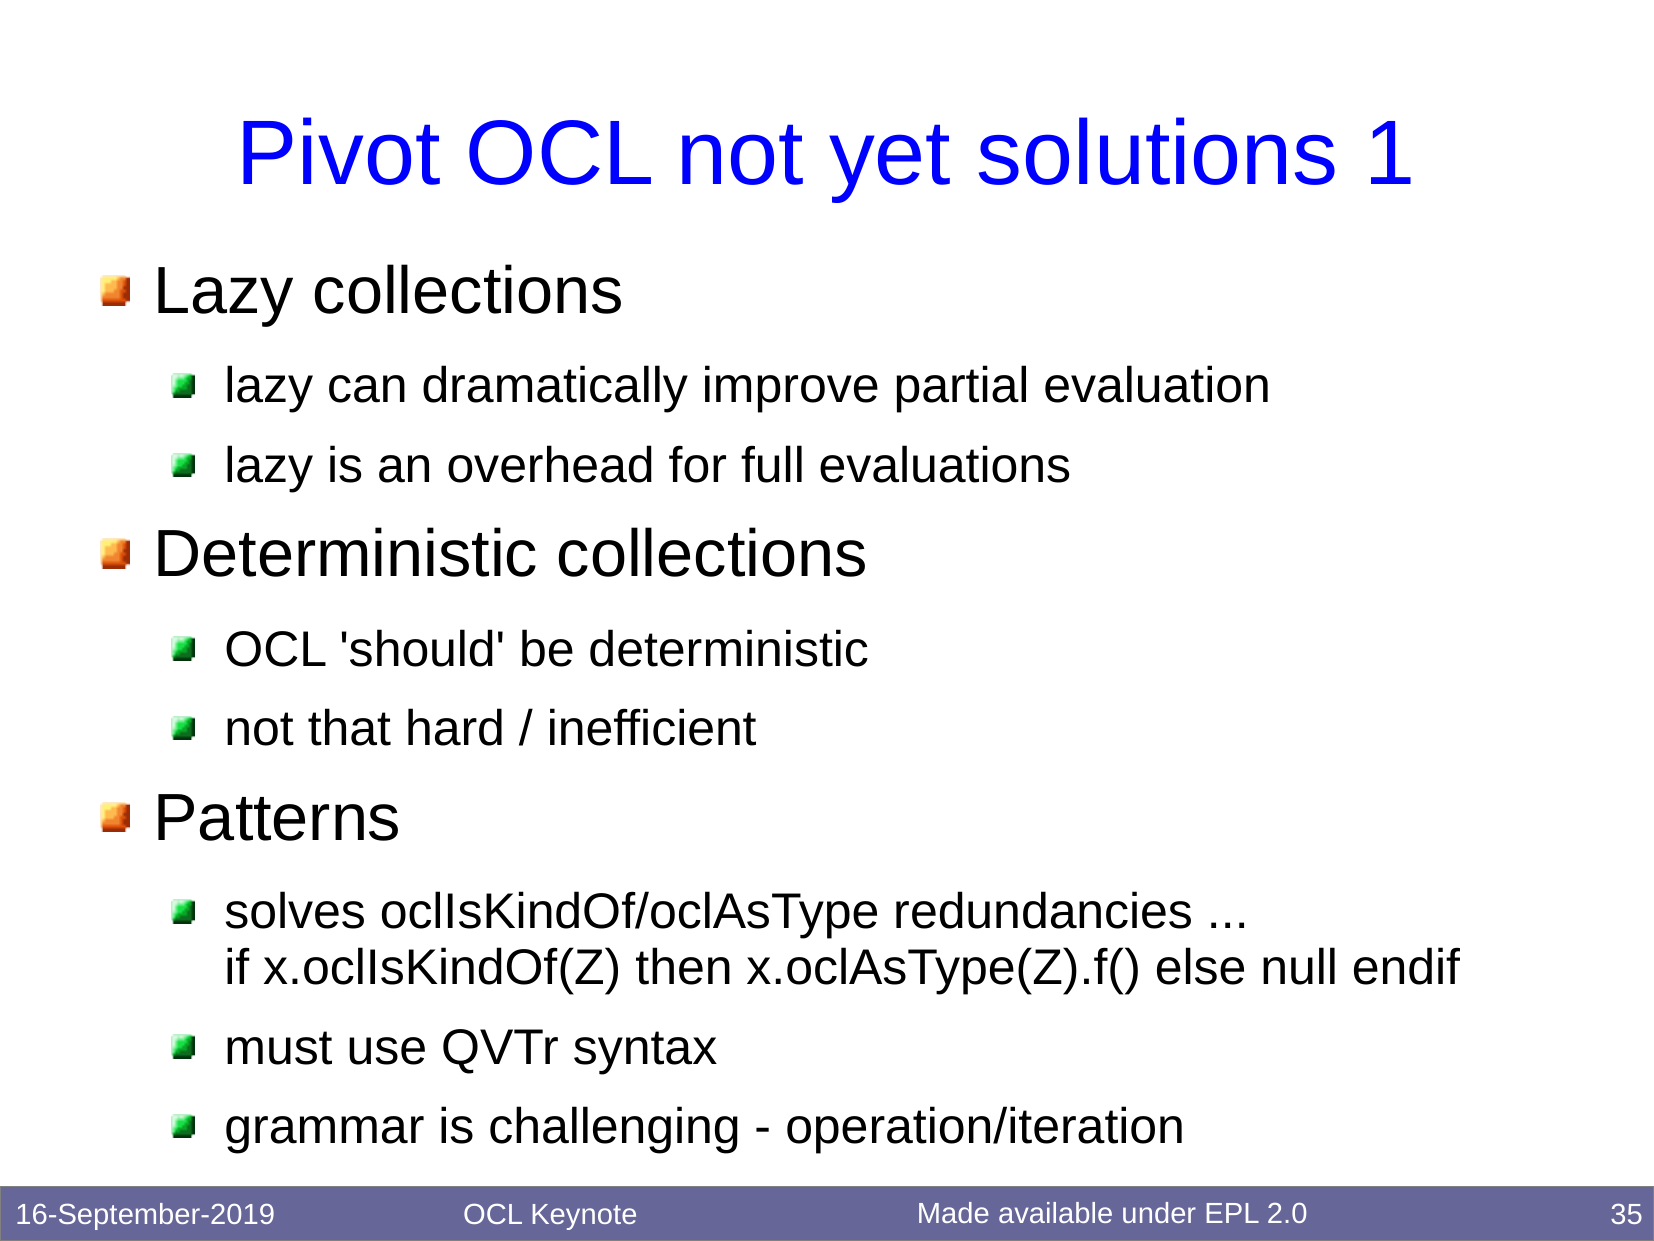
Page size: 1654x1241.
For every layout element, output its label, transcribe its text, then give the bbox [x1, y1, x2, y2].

list Lazy collections lazy can dramatically improve partial evaluation lazy is an overhead for full evaluations Deterministic collections OCL 'should' be deterministic not that hard / inefficient Patterns solves oclIsKindOf/oclAsType redundancies ... if x.oclIsKindOf(Z) then x.oclAsType(Z).f() else null endif must use QVTr syntax grammar is challenging - operation/iteration [82, 253, 1654, 1241]
title Pivot OCL not yet solutions 1 [82, 49, 1571, 253]
